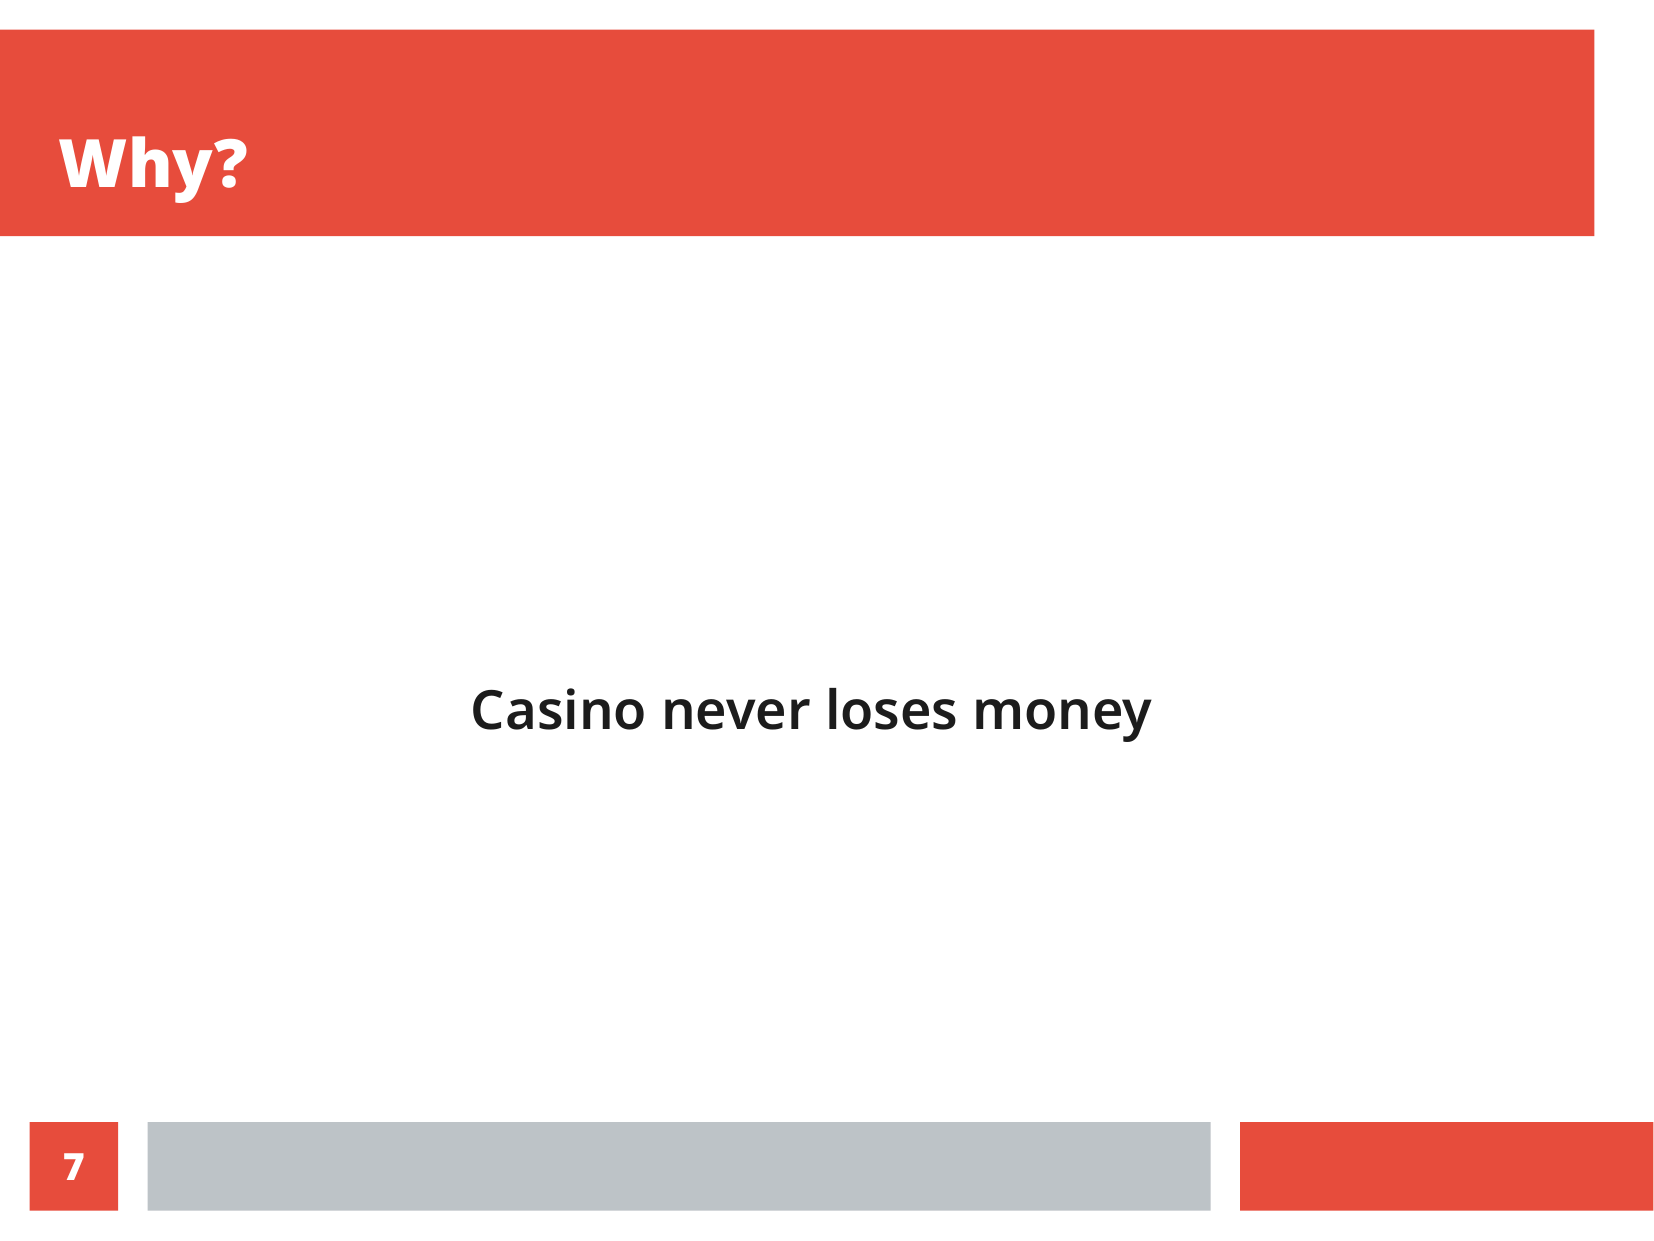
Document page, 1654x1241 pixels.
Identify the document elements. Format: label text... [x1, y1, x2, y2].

title Why? [59, 59, 1595, 207]
list Casino never loses money [59, 324, 1565, 1093]
